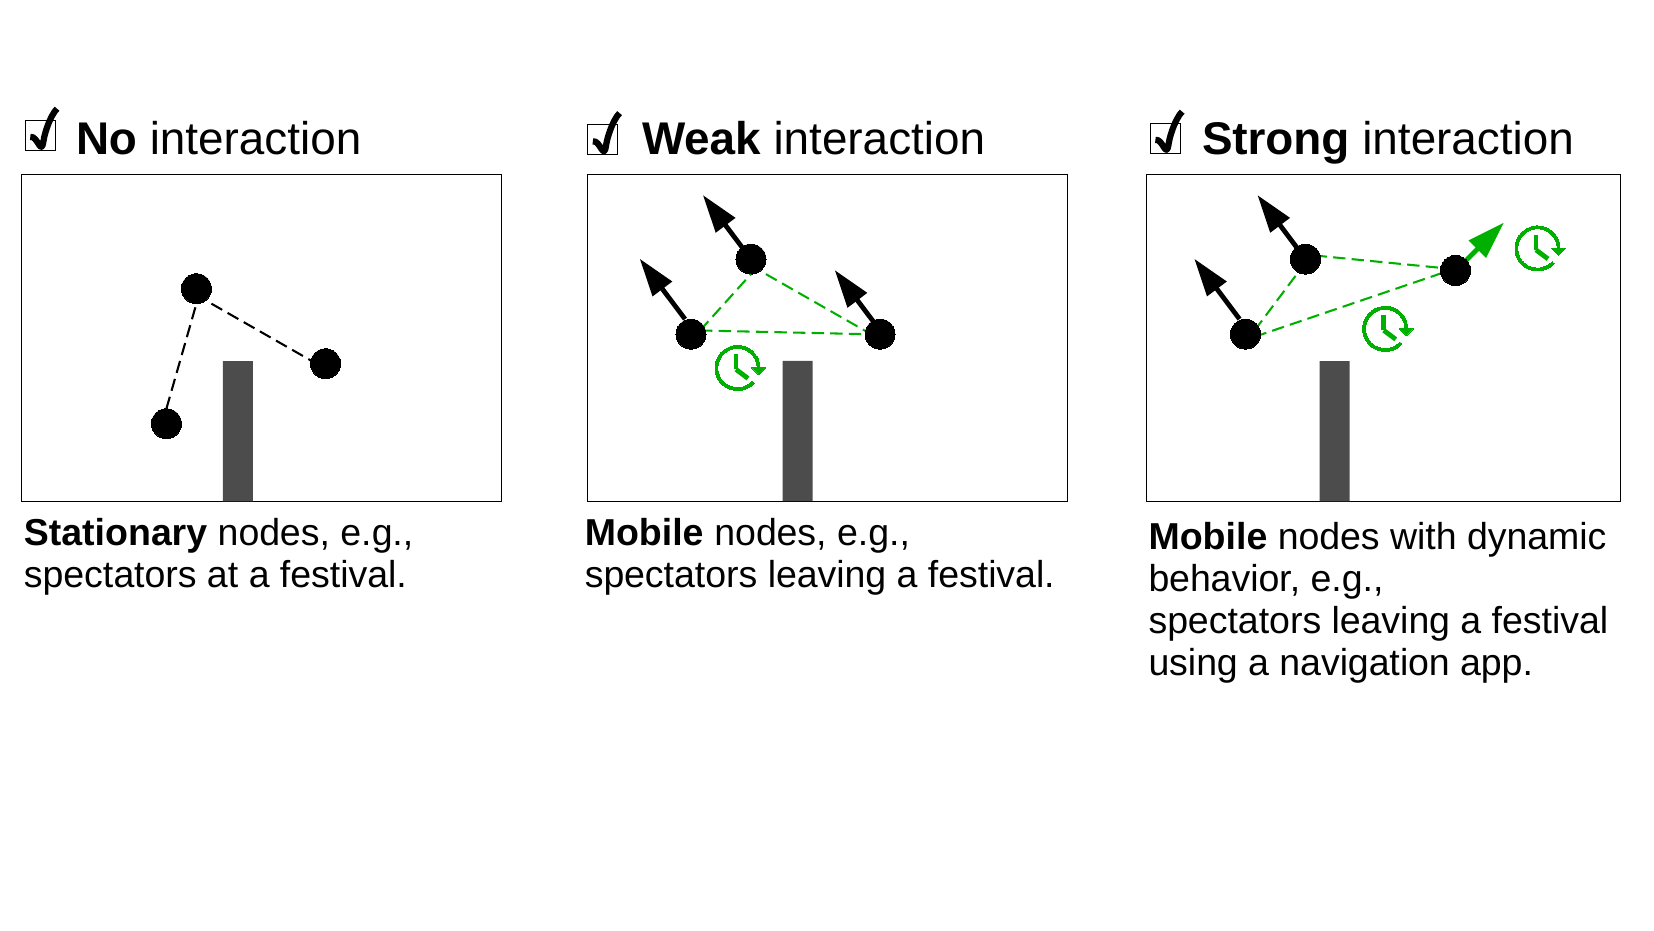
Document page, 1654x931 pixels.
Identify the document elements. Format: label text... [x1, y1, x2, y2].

text_box [865, 319, 896, 350]
text_box [735, 244, 767, 275]
text_box No interaction Weak interaction Strong interaction [23, 105, 1621, 223]
text_box [151, 408, 182, 439]
text_box [181, 273, 212, 304]
text_box [675, 319, 707, 350]
text_box Stationary nodes, e.g., spectators at a festival. [3, 504, 495, 673]
text_box [310, 348, 341, 379]
text_box [222, 361, 253, 502]
text_box Mobile nodes with dynamic behavior, e.g., spectators leaving a festival using a navigation app. [1127, 507, 1654, 779]
text_box Mobile nodes, e.g., spectators leaving a festival. [564, 504, 1093, 673]
text_box No interaction Weak interaction Strong interaction [588, 175, 1067, 223]
text_box [715, 345, 766, 391]
text_box [782, 360, 813, 502]
text_box [1146, 174, 1621, 502]
